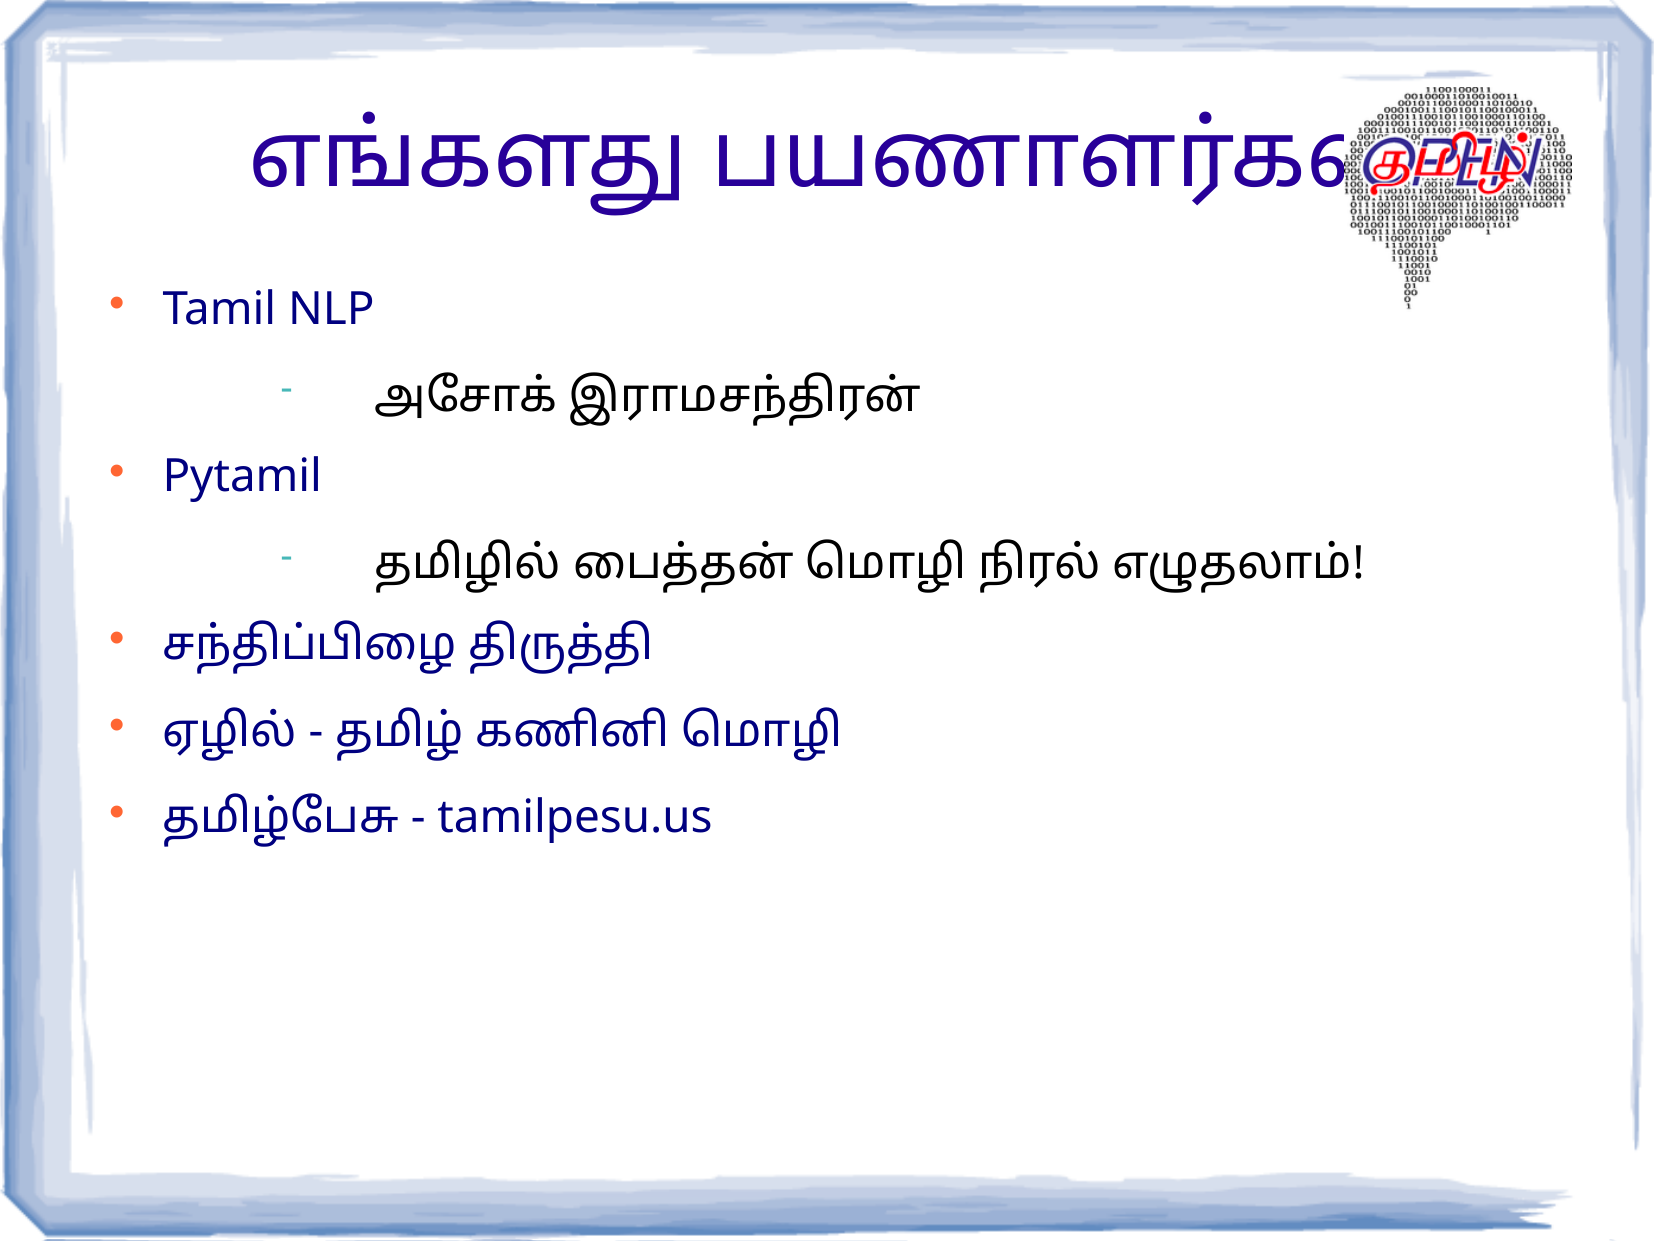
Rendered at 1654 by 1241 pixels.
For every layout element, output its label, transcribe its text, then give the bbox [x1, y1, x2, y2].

list Tamil NLP அசோக் இராமசந்திரன் Pytamil தமிழில் பைத்தன் மொழி நிரல் எழுதலாம்! சந்திப்பிழை திருத்தி ஏழில் - தமிழ் கணினி மொழி தமிழ்பேசு - tamilpesu.us [91, 276, 1515, 991]
picture [0, 0, 1654, 1241]
title எங்களது பயணாளர்கள் [82, 49, 1571, 257]
